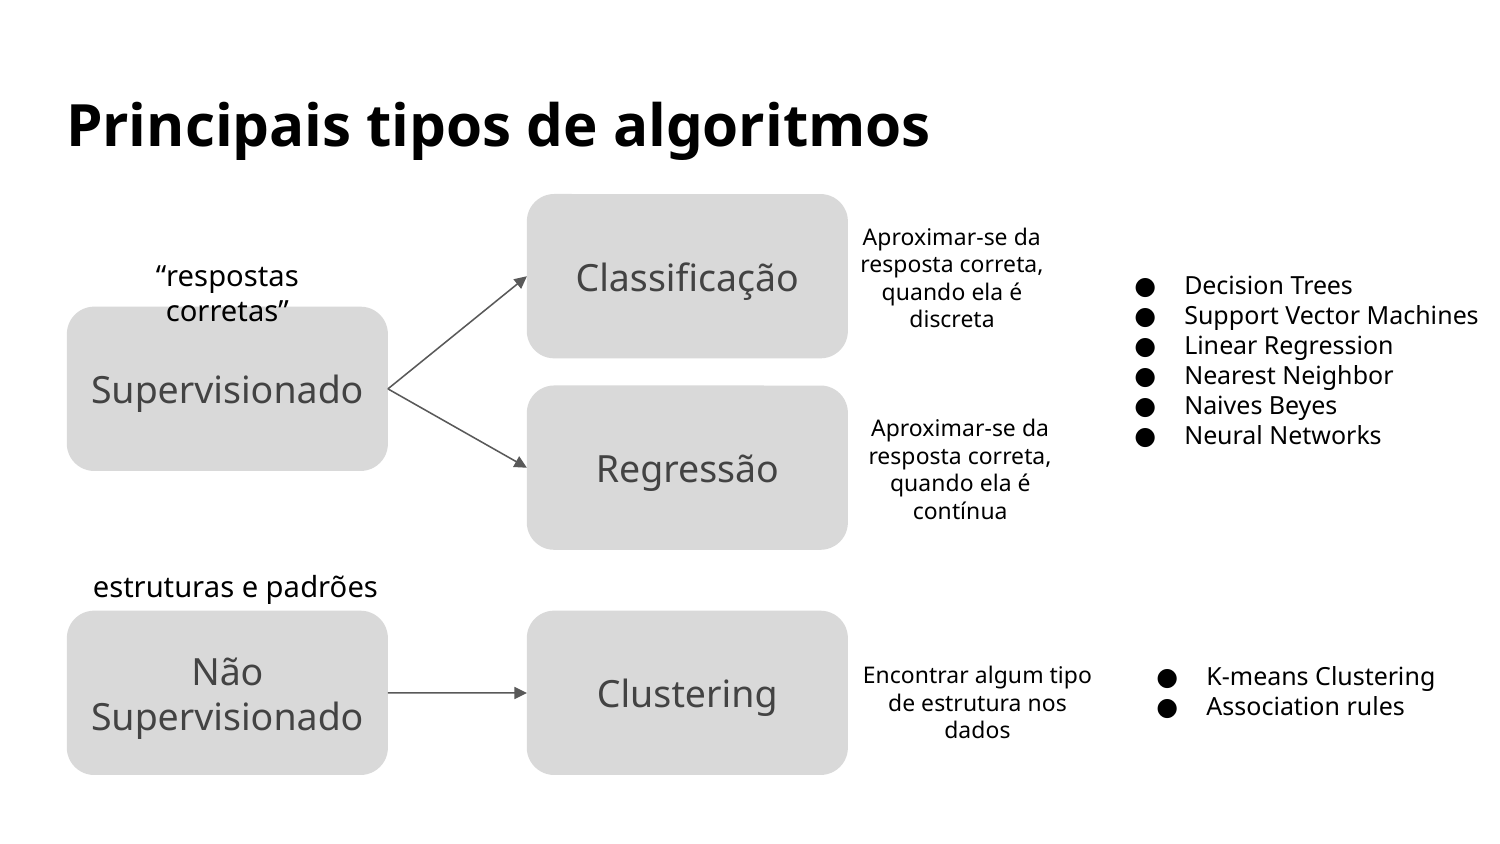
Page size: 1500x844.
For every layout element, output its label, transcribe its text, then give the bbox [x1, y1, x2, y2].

text_box Supervisionado [66, 306, 388, 471]
text_box Aproximar-se da resposta correta, quando ela é contínua [830, 398, 1091, 537]
text_box Encontrar algum tipo de estrutura nos dados [838, 645, 1116, 740]
text_box Aproximar-se da resposta correta, quando ela é discreta [822, 207, 1082, 345]
text_box estruturas e padrões [71, 553, 400, 611]
text_box Não Supervisionado [66, 611, 388, 775]
text_box Decision Trees Support Vector Machines Linear Regression Nearest Neighbor Naives Beyes Neural Networks [1094, 255, 1500, 464]
text_box Clustering [526, 610, 848, 775]
text_box Regressão [526, 385, 844, 550]
text_box K-means Clustering Association rules [1116, 645, 1500, 740]
text_box Classificação [526, 193, 845, 359]
title Principais tipos de algoritmos [51, 72, 1449, 167]
text_box “respostas corretas” [84, 241, 371, 299]
